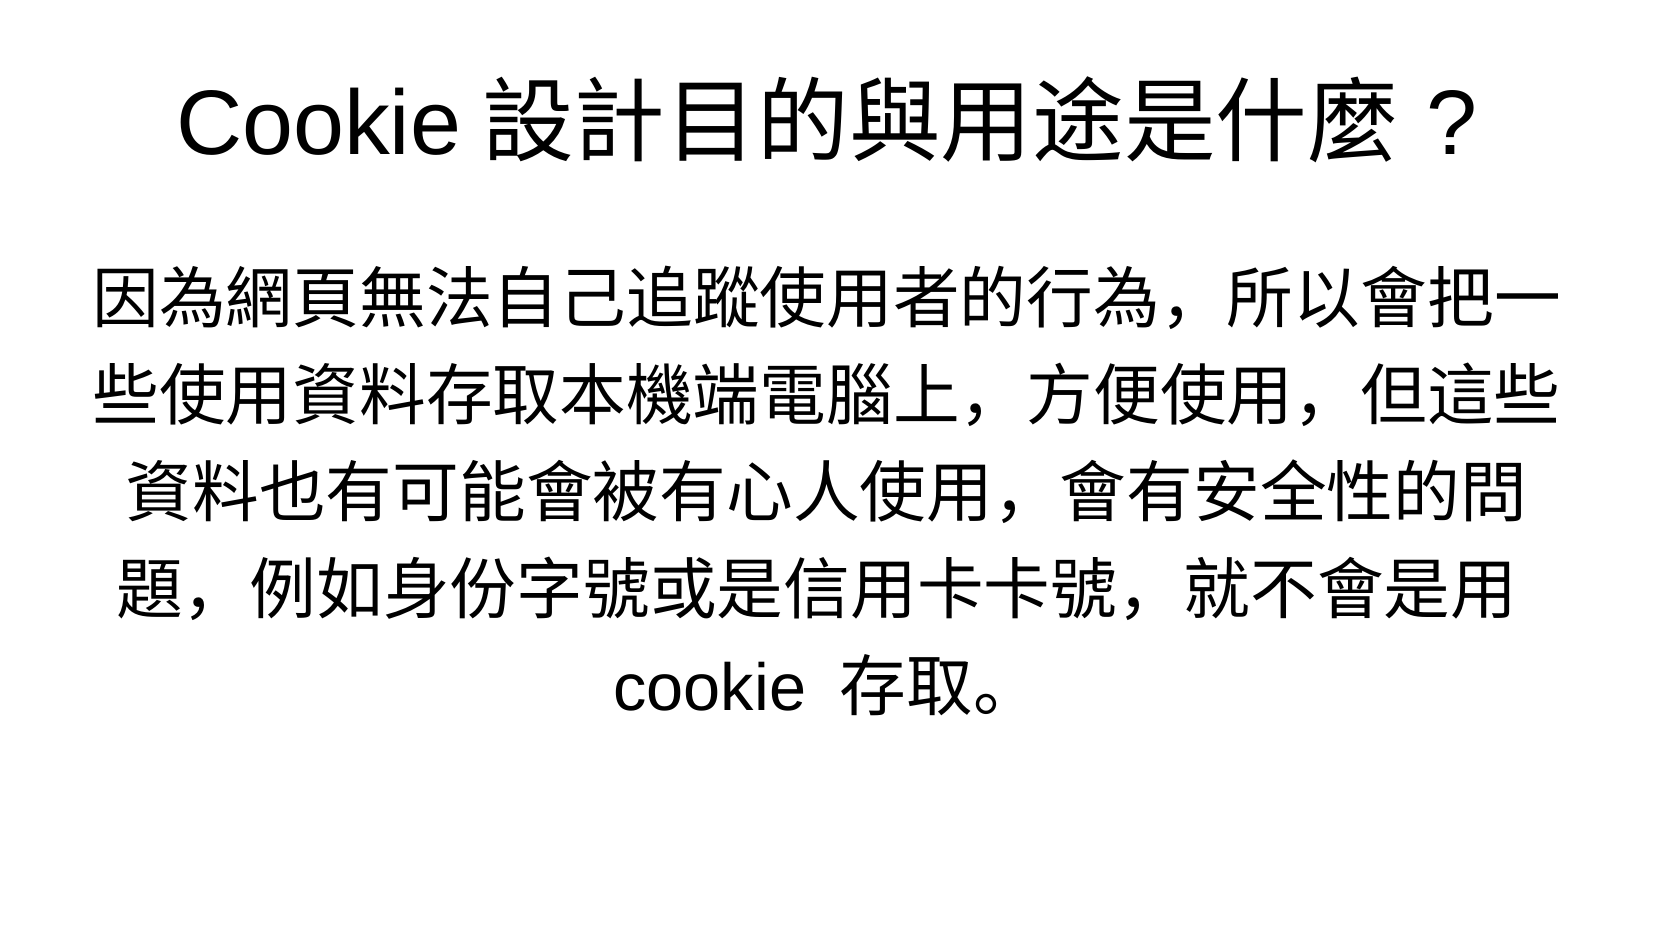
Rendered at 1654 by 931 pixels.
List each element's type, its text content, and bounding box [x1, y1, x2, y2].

title Cookie設計目的與用途是什麼? [82, 37, 1571, 193]
subtitle 因為網頁無法自己追蹤使用者的行為，所以會把一些使用資料存取本機端電腦上，方便使用，但這些資料也有可能會被有心人使用，會有安全性的問題，例如身份字號或是信用卡卡號，就不會是用cookie 存取。 [82, 217, 1571, 758]
